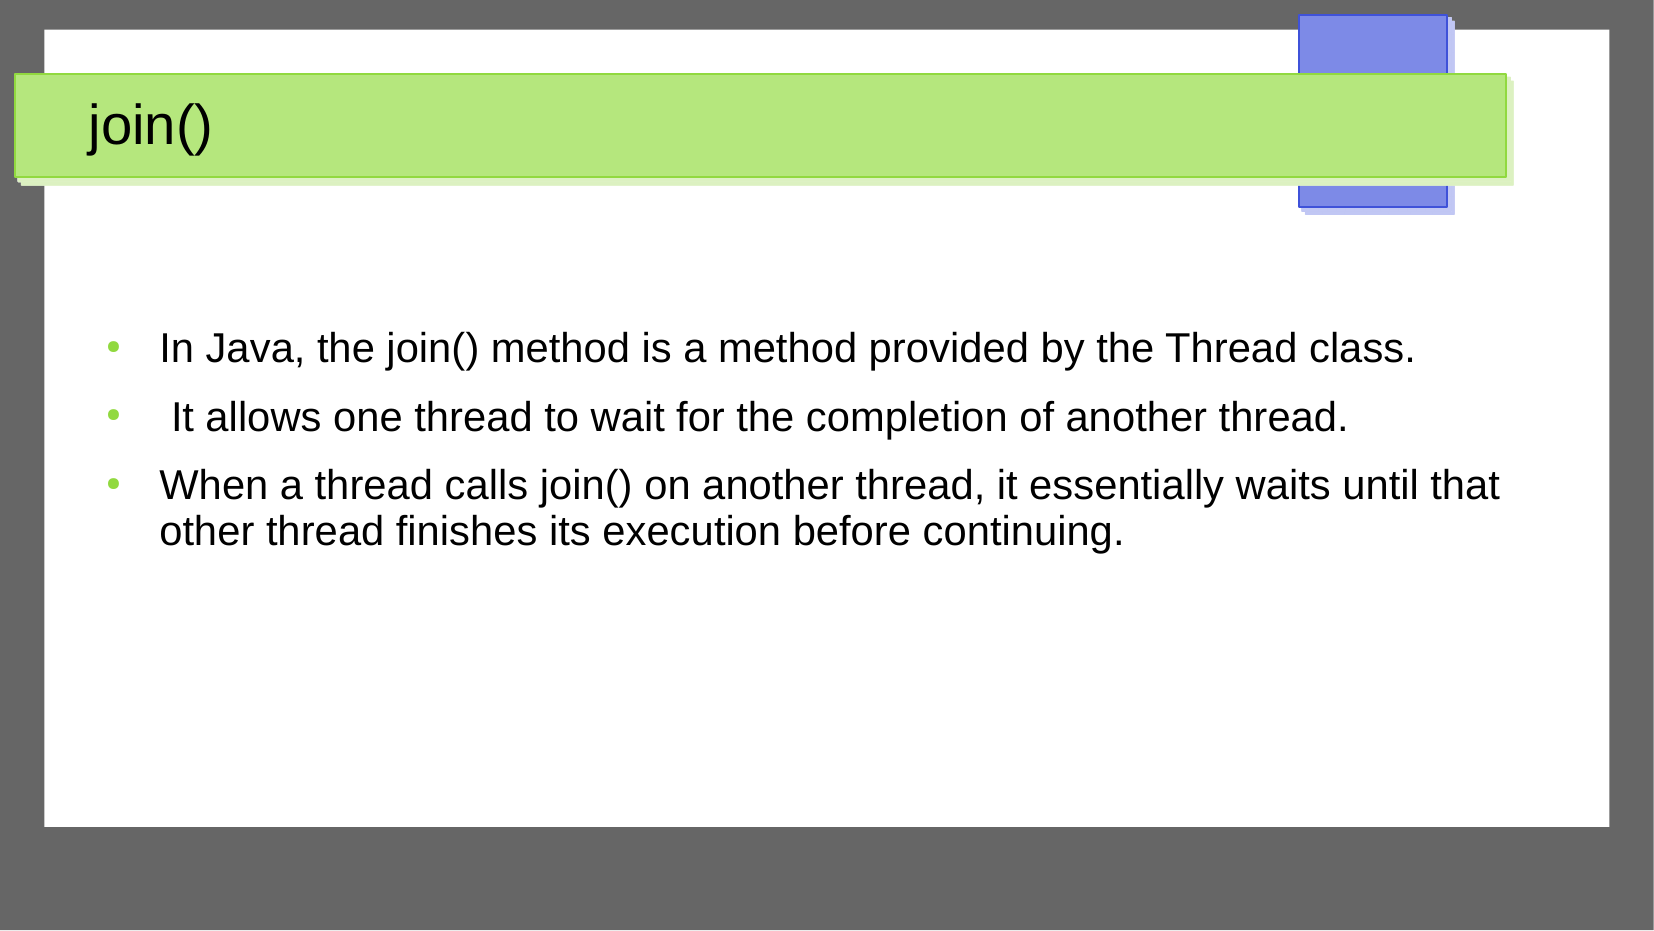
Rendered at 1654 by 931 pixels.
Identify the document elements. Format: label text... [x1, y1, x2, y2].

title join() [88, 73, 1506, 178]
list In Java, the join() method is a method provided by the Thread class. It allows one thread to wait for the completion of another thread. When a thread calls join() on another thread, it essentially waits until that other thread finishes its execution before continuing. [88, 324, 1565, 916]
